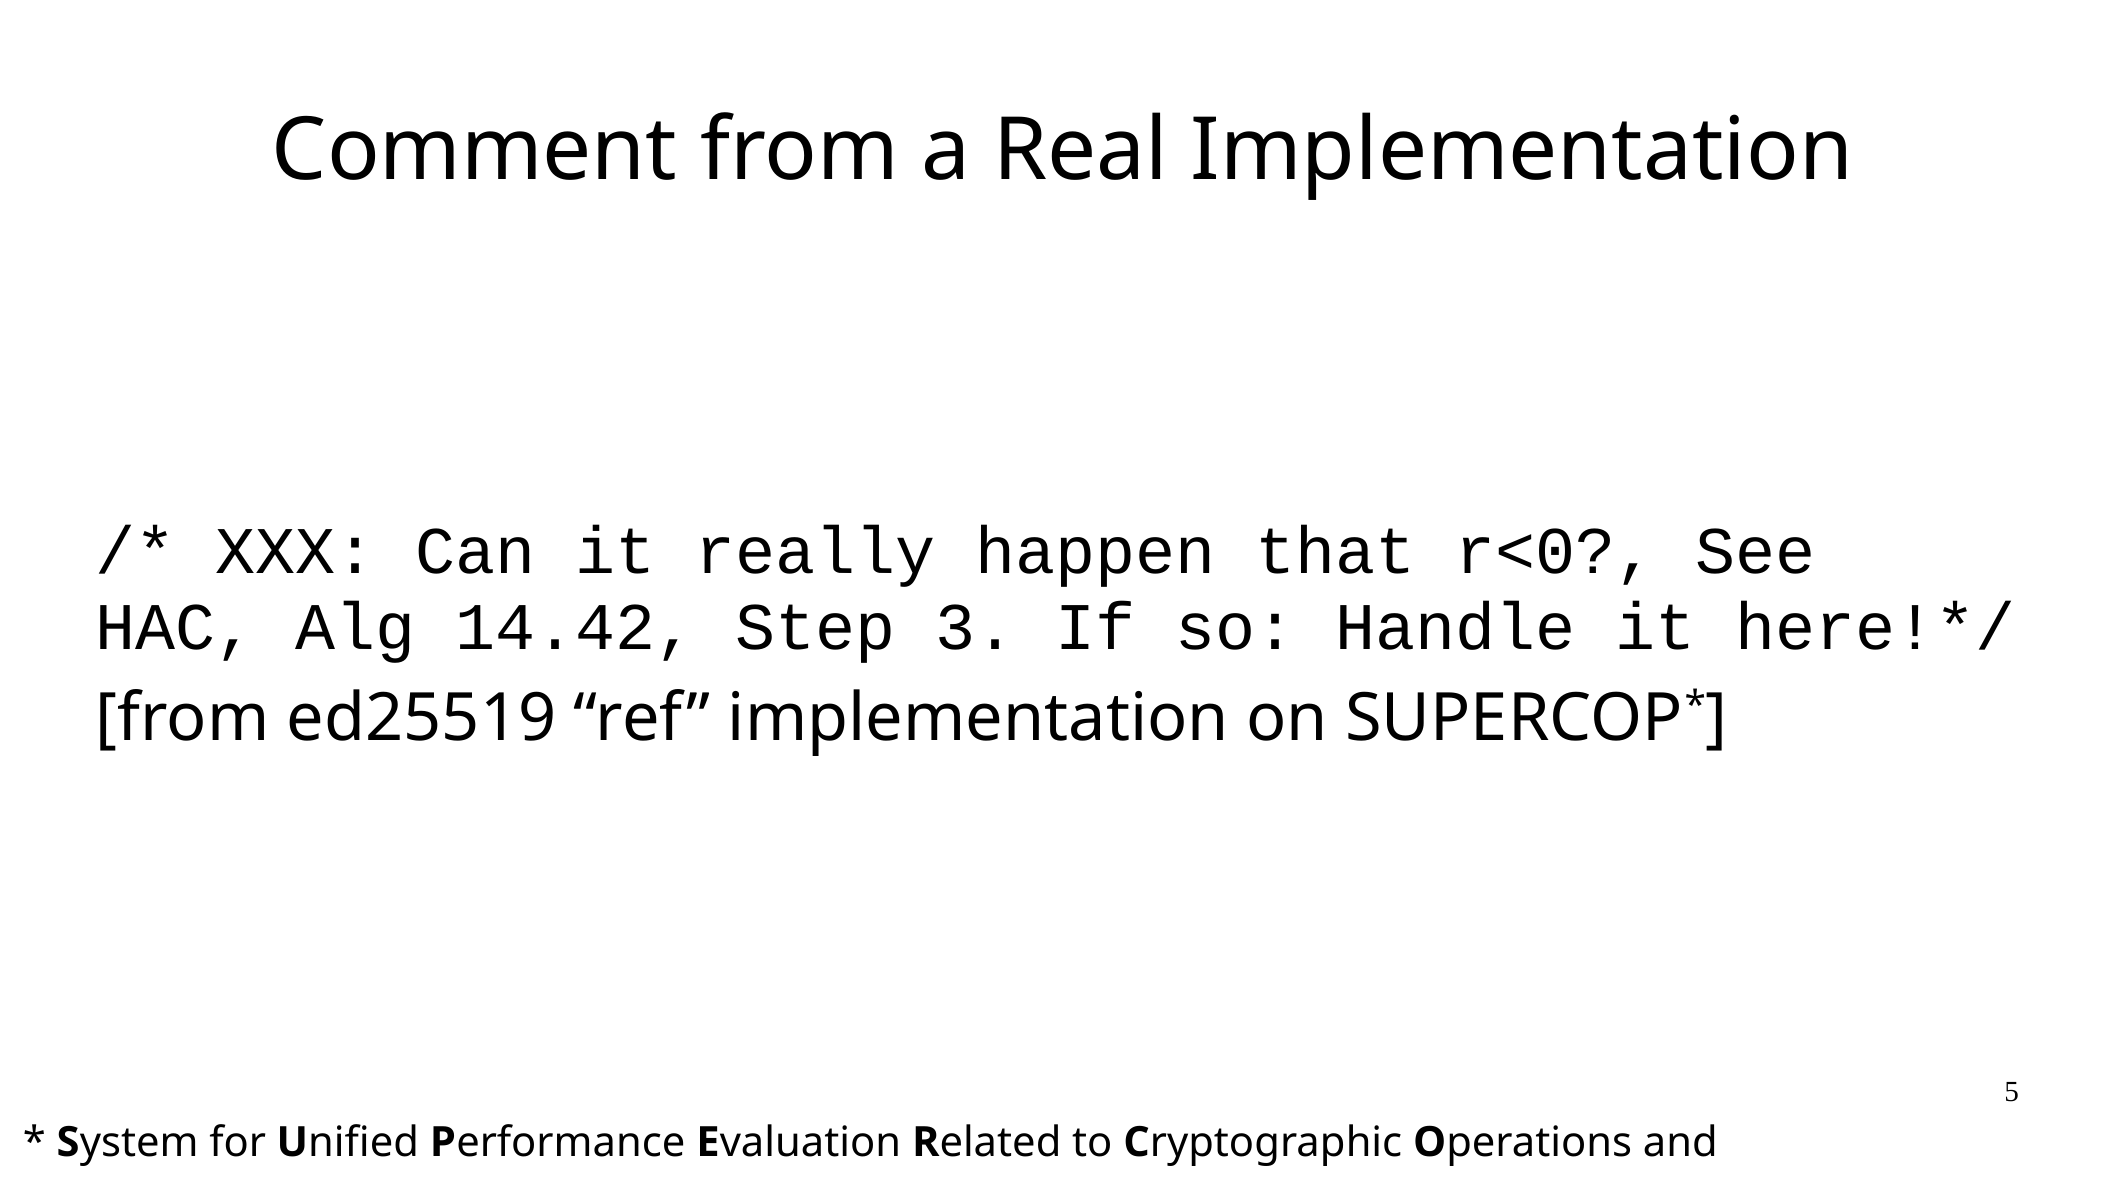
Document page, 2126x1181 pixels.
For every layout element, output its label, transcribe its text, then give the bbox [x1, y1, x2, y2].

title Comment from a Real Implementation [106, 47, 2020, 245]
text_box * System for Unified Performance Evaluation Related to Cryptographic Operations and Primitives [8, 1104, 1870, 1169]
text_box /* XXX: Can it really happen that r<0?, See HAC, Alg 14.42, Step 3. If so: Handle it here!*/ [from ed25519 “ref” implementation on SUPERCOP*] [80, 510, 2063, 758]
